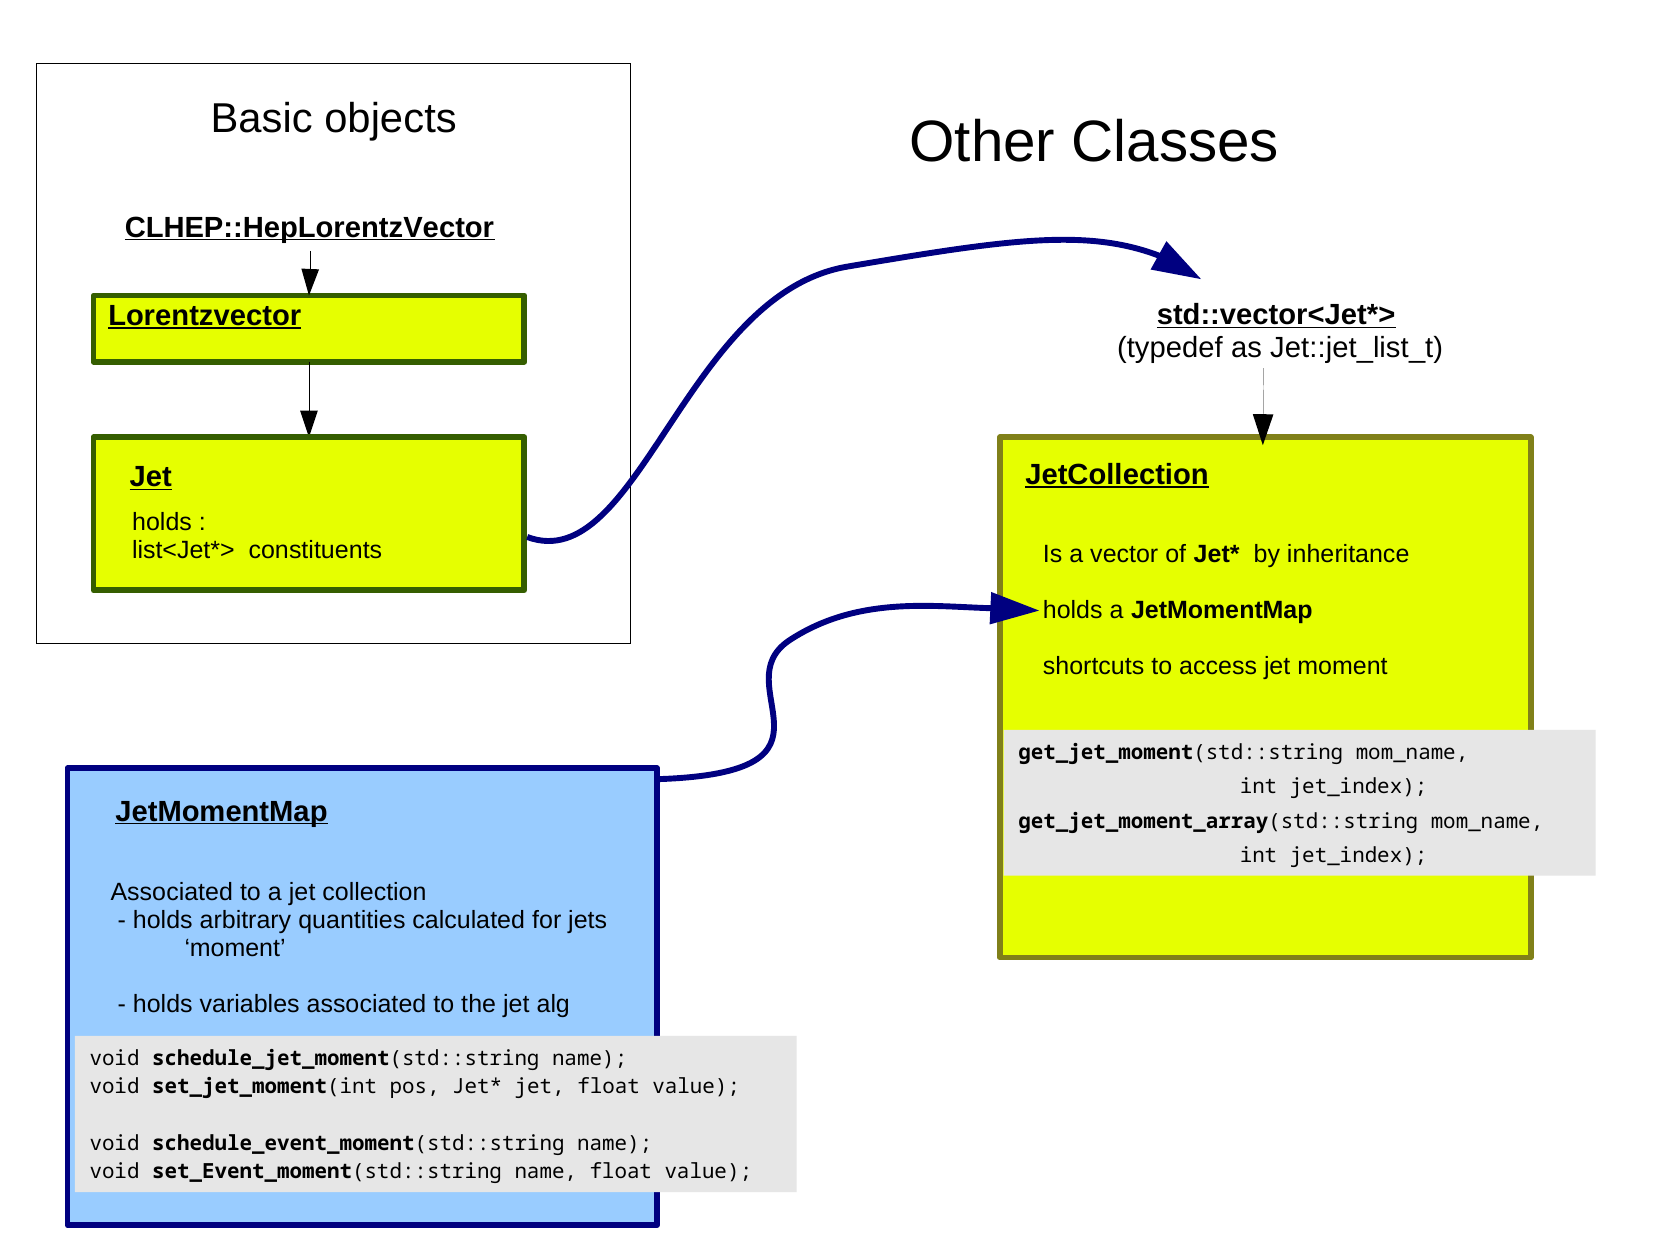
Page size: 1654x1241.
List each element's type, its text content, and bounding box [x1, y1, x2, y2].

text_box JetCollection [1010, 450, 1224, 498]
text_box get_jet_moment(std::string mom_name, int jet_index); get_jet_moment_array(std::string mom_name, int jet_index); [1003, 736, 1596, 870]
text_box [67, 768, 657, 1226]
text_box void schedule_jet_moment(std::string name); void set_jet_moment(int pos, Jet* jet, float value); void schedule_event_moment(std::string name); void set_Event_moment(std::string name, float value); [74, 1040, 797, 1189]
text_box Other Classes [894, 101, 1295, 182]
text_box Basic objects [195, 87, 472, 149]
text_box Associated to a jet collection - holds arbitrary quantities calculated for jets ‘moment’ - holds variables associated to the jet alg [95, 870, 624, 1025]
text_box CLHEP::HepLorentzVector [110, 203, 511, 251]
text_box [999, 437, 1531, 958]
text_box Is a vector of Jet* by inheritance holds a JetMomentMap shortcuts to access jet moment [1028, 532, 1425, 688]
text_box Lorentzvector [93, 292, 317, 340]
text_box JetMomentMap [100, 787, 343, 835]
text_box [93, 295, 525, 362]
text_box Jet [114, 453, 187, 501]
text_box [93, 437, 525, 591]
text_box std::vector<Jet*> (typedef as Jet::jet_list_t) [1102, 291, 1459, 372]
text_box holds : list<Jet*> constituents [117, 500, 398, 572]
